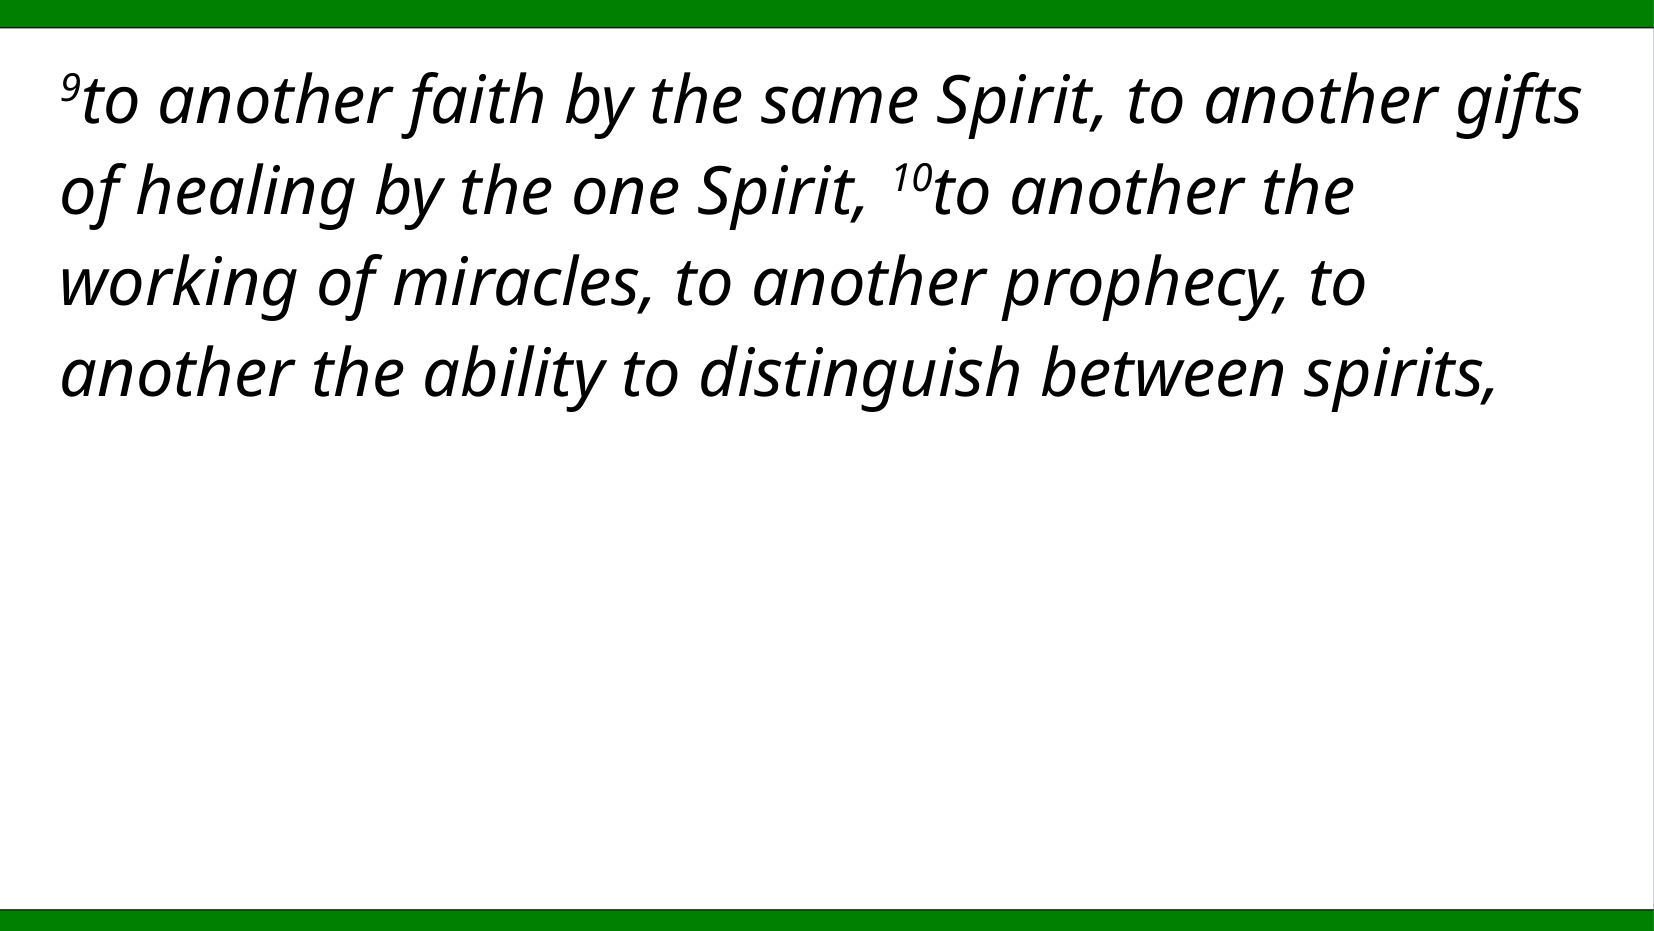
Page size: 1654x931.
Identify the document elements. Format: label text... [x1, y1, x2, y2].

picture [0, 0, 1654, 931]
text_box 9to another faith by the same Spirit, to another gifts of healing by the one Spirit, 10to another the working of miracles, to another prophecy, to another the ability to distinguish between spirits, [45, 45, 1606, 415]
